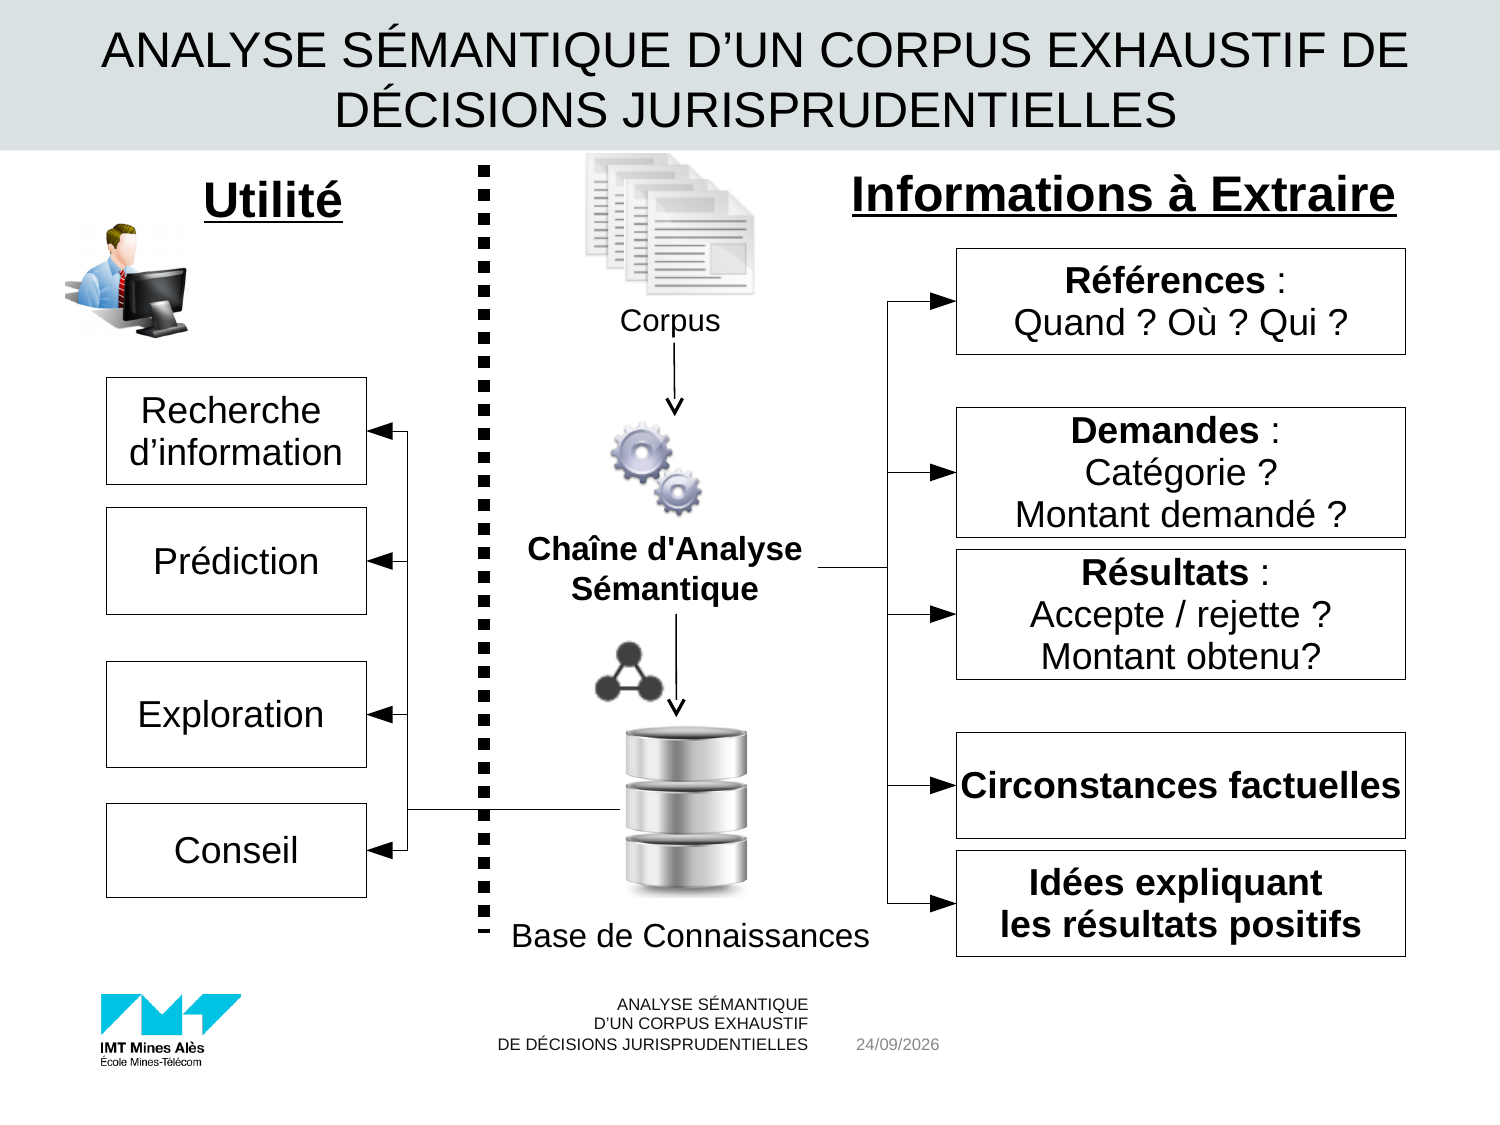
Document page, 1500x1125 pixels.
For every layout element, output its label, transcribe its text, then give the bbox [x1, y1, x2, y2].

text_box Circonstances factuelles [956, 732, 1406, 839]
text_box Informations à Extraire [837, 158, 1412, 229]
text_box Corpus [604, 292, 736, 345]
text_box Recherche d’information [106, 377, 367, 485]
text_box Résultats : Accepte / rejette ? Montant obtenu? [956, 549, 1406, 680]
text_box Exploration [106, 661, 367, 768]
title Analyse sémantique d’un corpus Exhaustif de décisions jurisprudentielles [94, 11, 1418, 138]
text_box Demandes : Catégorie ? Montant demandé ? [956, 407, 1406, 538]
text_box Prédiction [106, 507, 367, 615]
text_box Conseil [106, 803, 367, 898]
slide_number 29/09/2017 [856, 994, 1247, 1054]
text_box Utilité [188, 165, 358, 236]
text_box Analyse sémantique d’un corpus Exhaustif de décisions jurisprudentielles [419, 994, 809, 1054]
picture [584, 153, 762, 302]
picture [602, 413, 709, 520]
text_box Chaîne d'Analyse Sémantique [512, 520, 818, 615]
text_box Idées expliquant les résultats positifs [956, 850, 1406, 957]
text_box Références : Quand ? Où ? Qui ? [956, 248, 1406, 355]
picture [620, 721, 751, 898]
text_box Base de Connaissances [496, 906, 886, 962]
picture [590, 637, 674, 708]
picture [65, 212, 189, 339]
